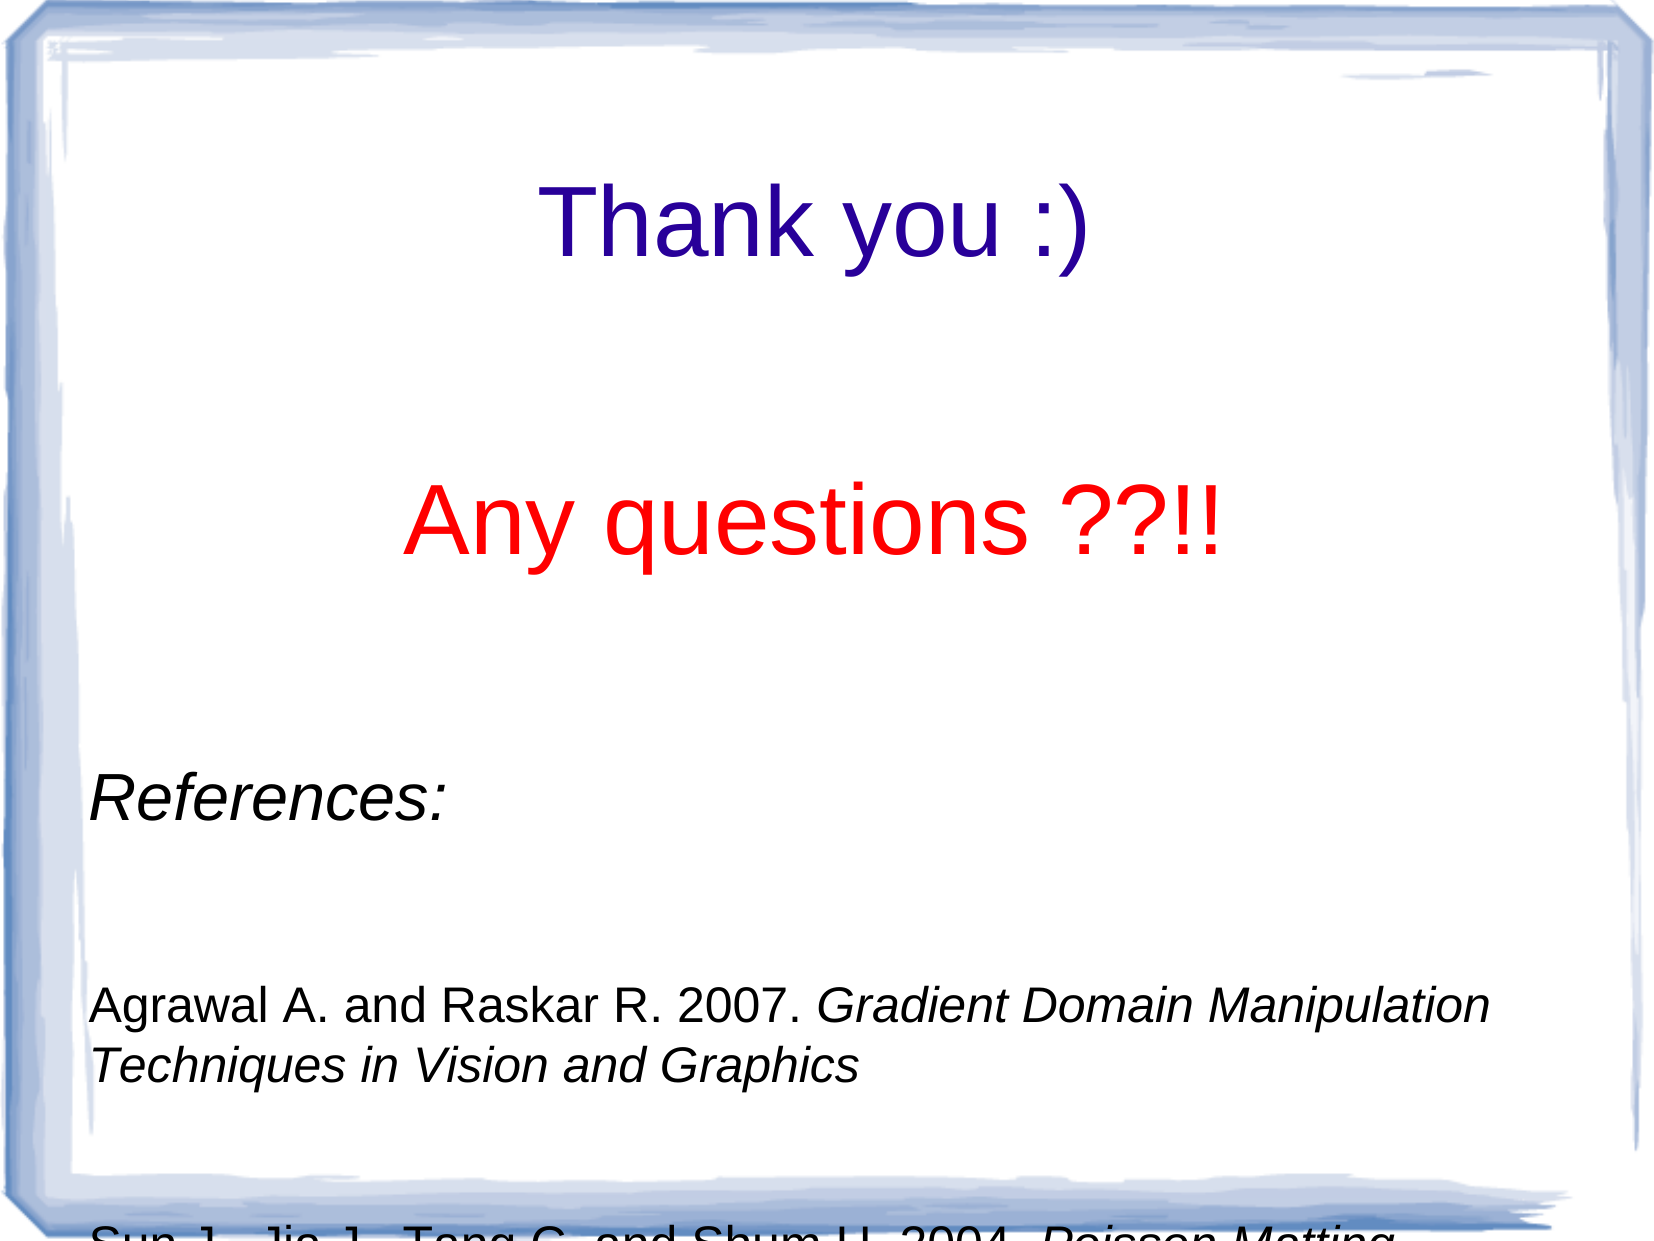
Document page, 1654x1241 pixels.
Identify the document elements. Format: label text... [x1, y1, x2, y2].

subtitle Thank you :) Any questions ??!! References: Agrawal A. and Raskar R. 2007. Gradient Domain Manipulation Techniques in Vision and Graphics Sun J., Jia J., Tang C. and Shum H. 2004. Poisson Matting www.wikipedia.org [88, 156, 1577, 1087]
